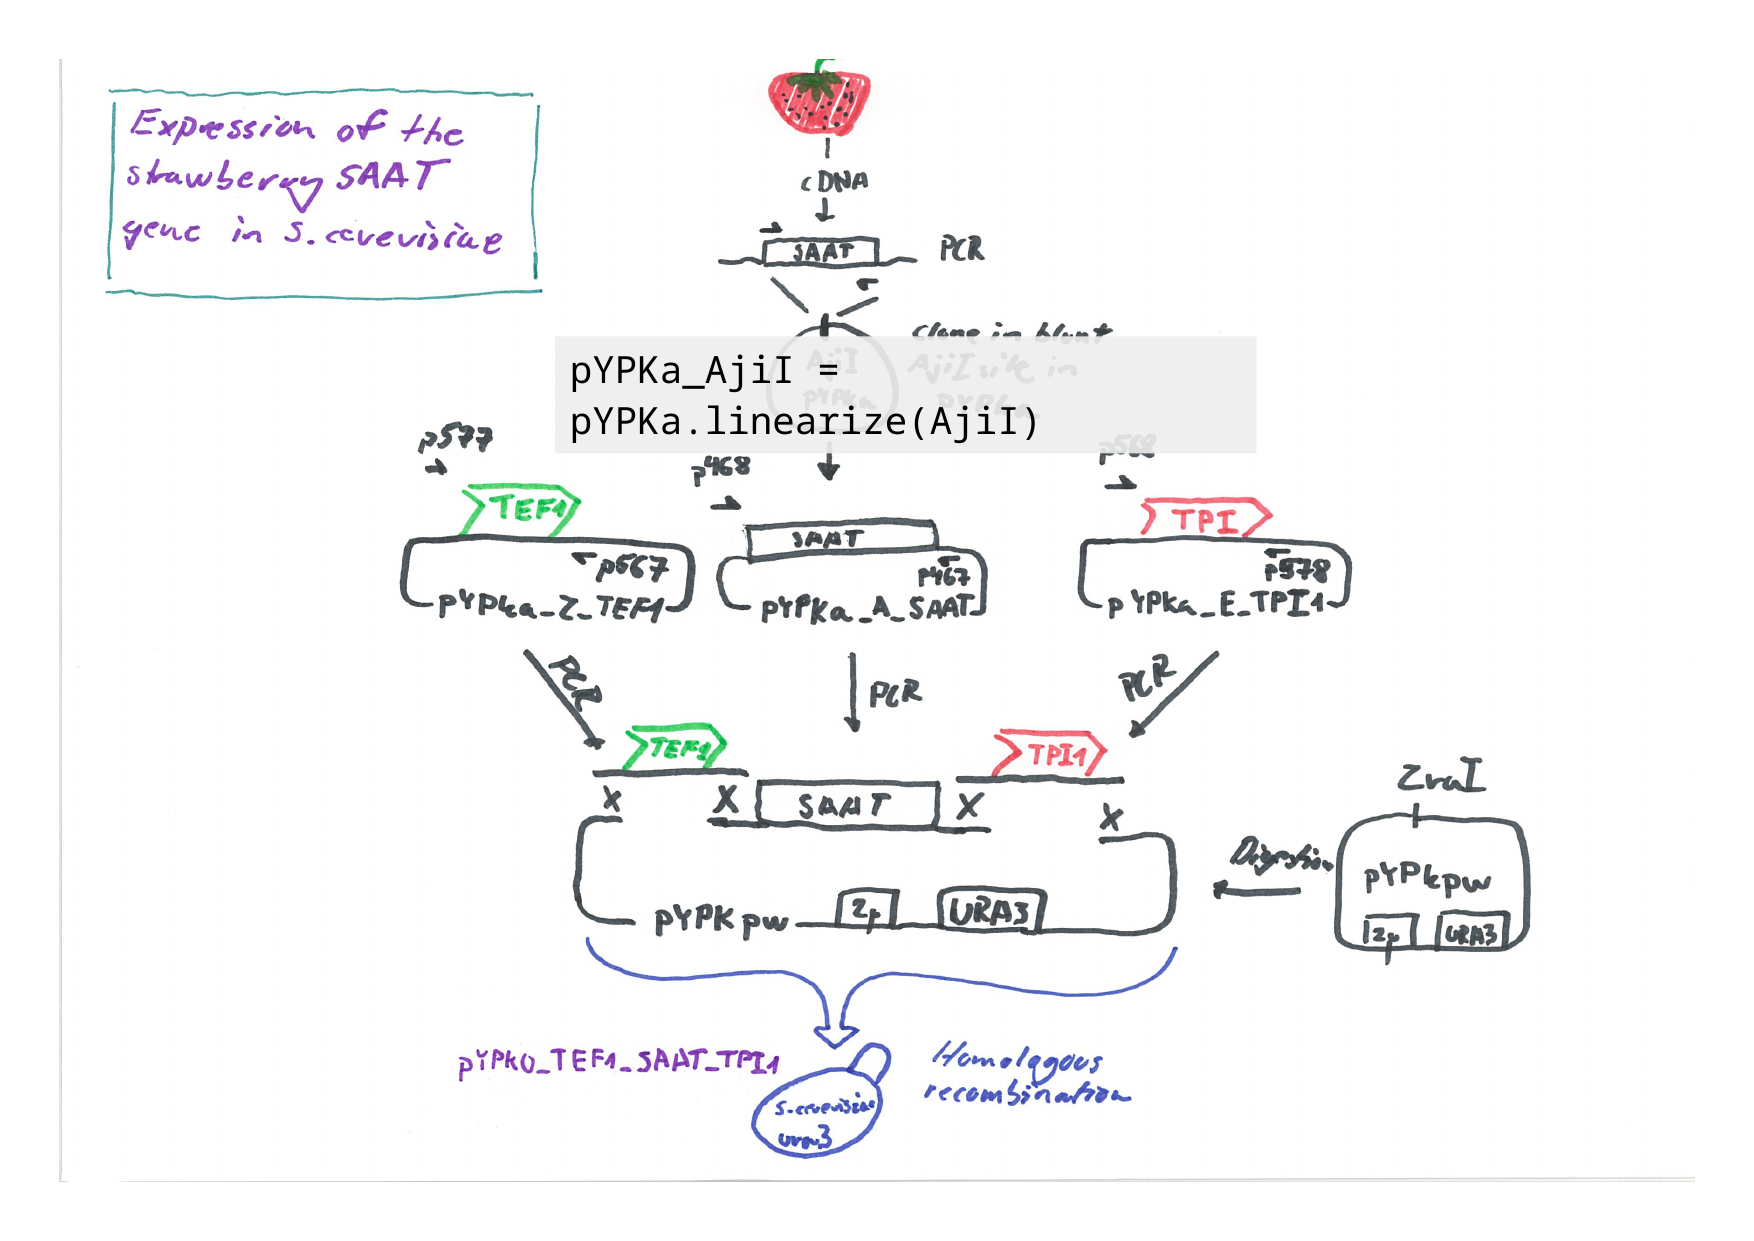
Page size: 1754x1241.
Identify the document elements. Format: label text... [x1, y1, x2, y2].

text_box pYPKa_AjiI = pYPKa.linearize(AjiI) [555, 336, 1257, 402]
picture [59, 59, 1695, 1182]
